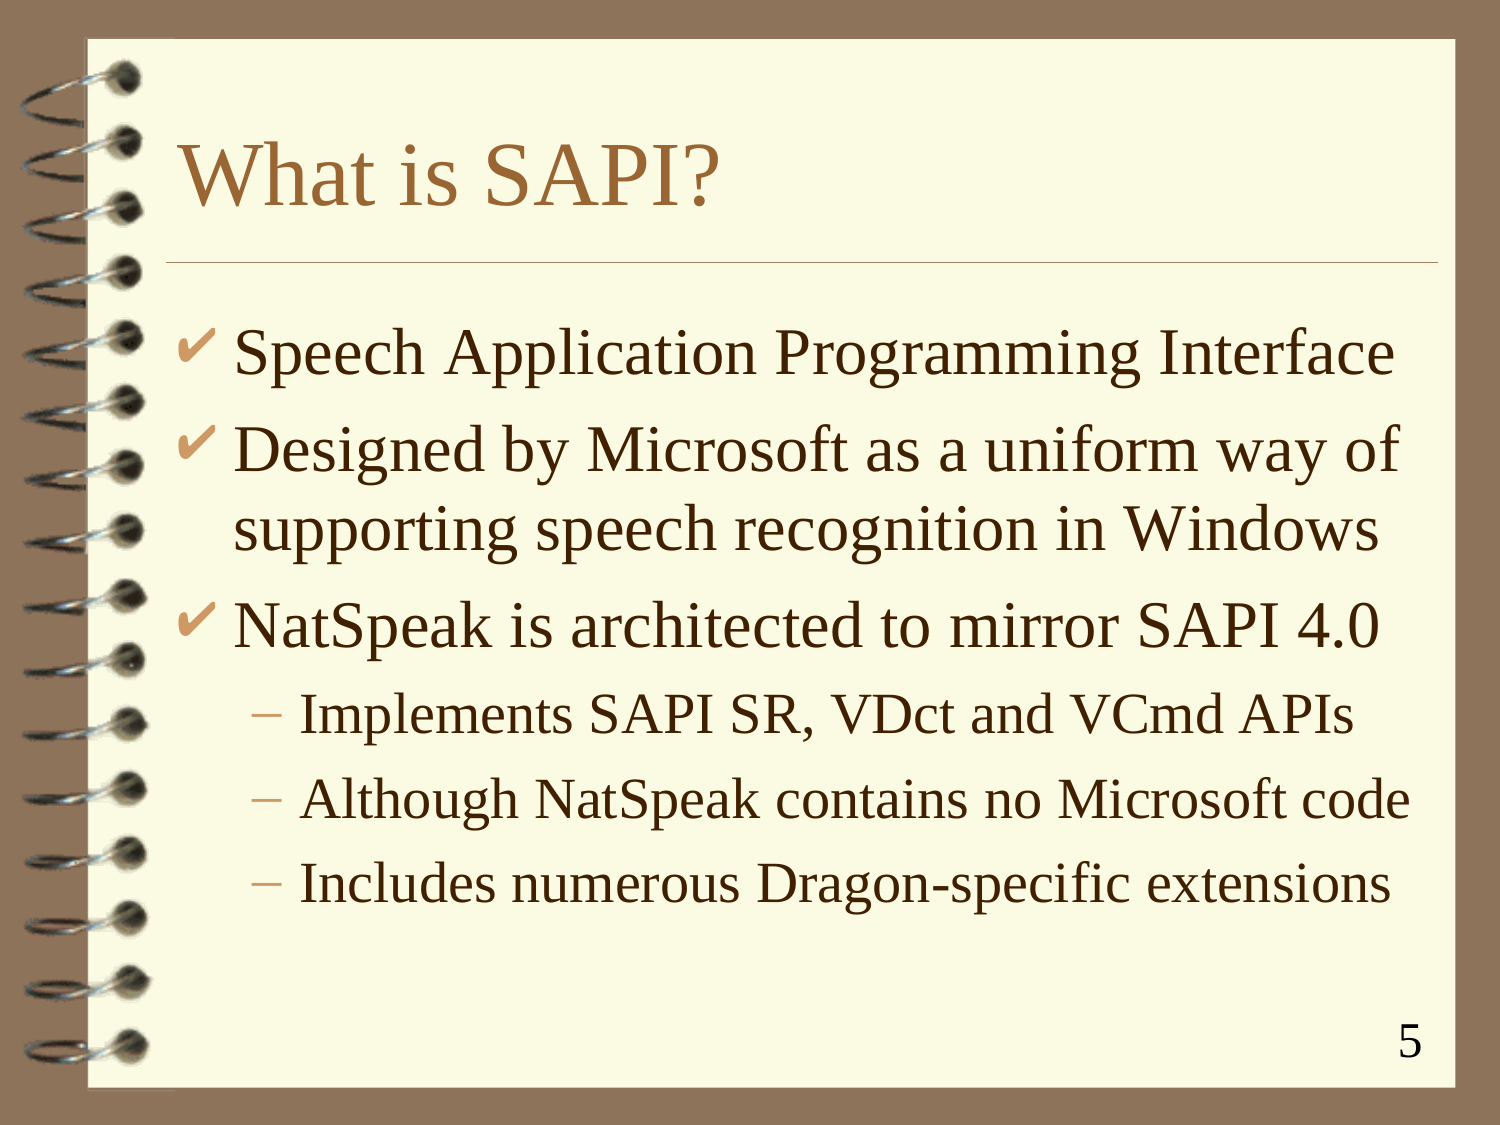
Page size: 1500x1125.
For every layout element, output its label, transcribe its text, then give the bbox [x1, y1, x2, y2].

picture [0, 0, 175, 1125]
list Speech Application Programming Interface Designed by Microsoft as a uniform way of supporting speech recognition in Windows NatSpeak is architected to mirror SAPI 4.0 Implements SAPI SR, VDct and VCmd APIs Although NatSpeak contains no Microsoft code Includes numerous Dragon-specific extensions [162, 299, 1438, 976]
title What is SAPI? [162, 74, 1438, 263]
